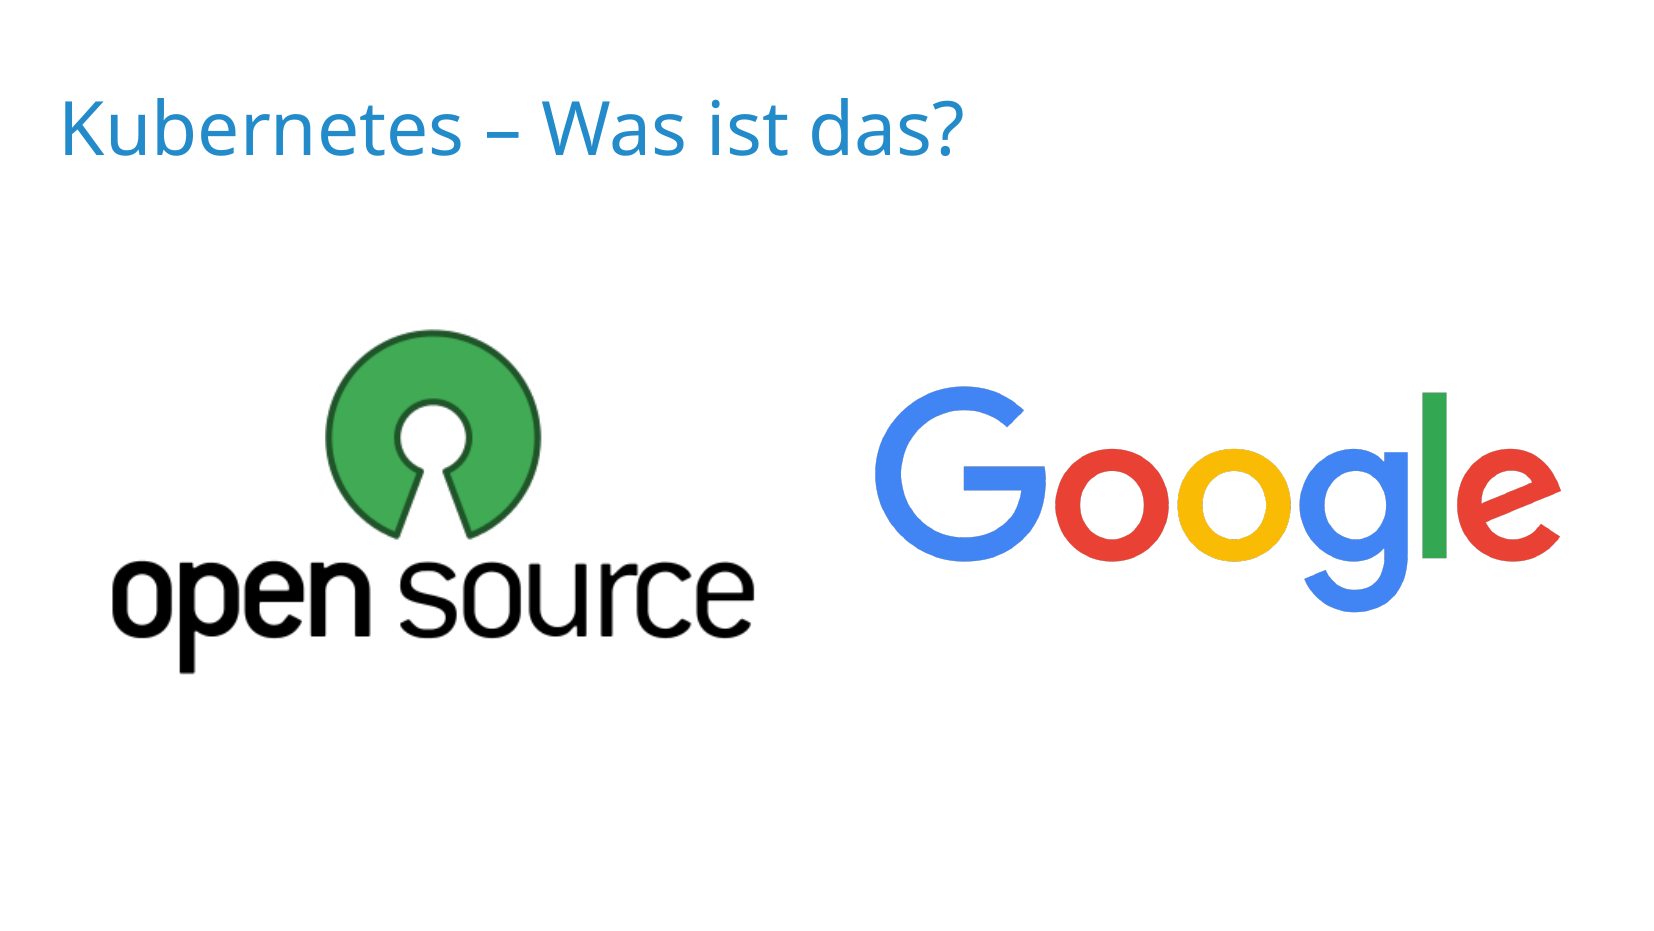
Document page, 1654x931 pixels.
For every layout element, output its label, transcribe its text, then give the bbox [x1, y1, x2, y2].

title Kubernetes – Was ist das? [59, 59, 1595, 178]
picture [58, 314, 809, 690]
picture [874, 385, 1566, 619]
